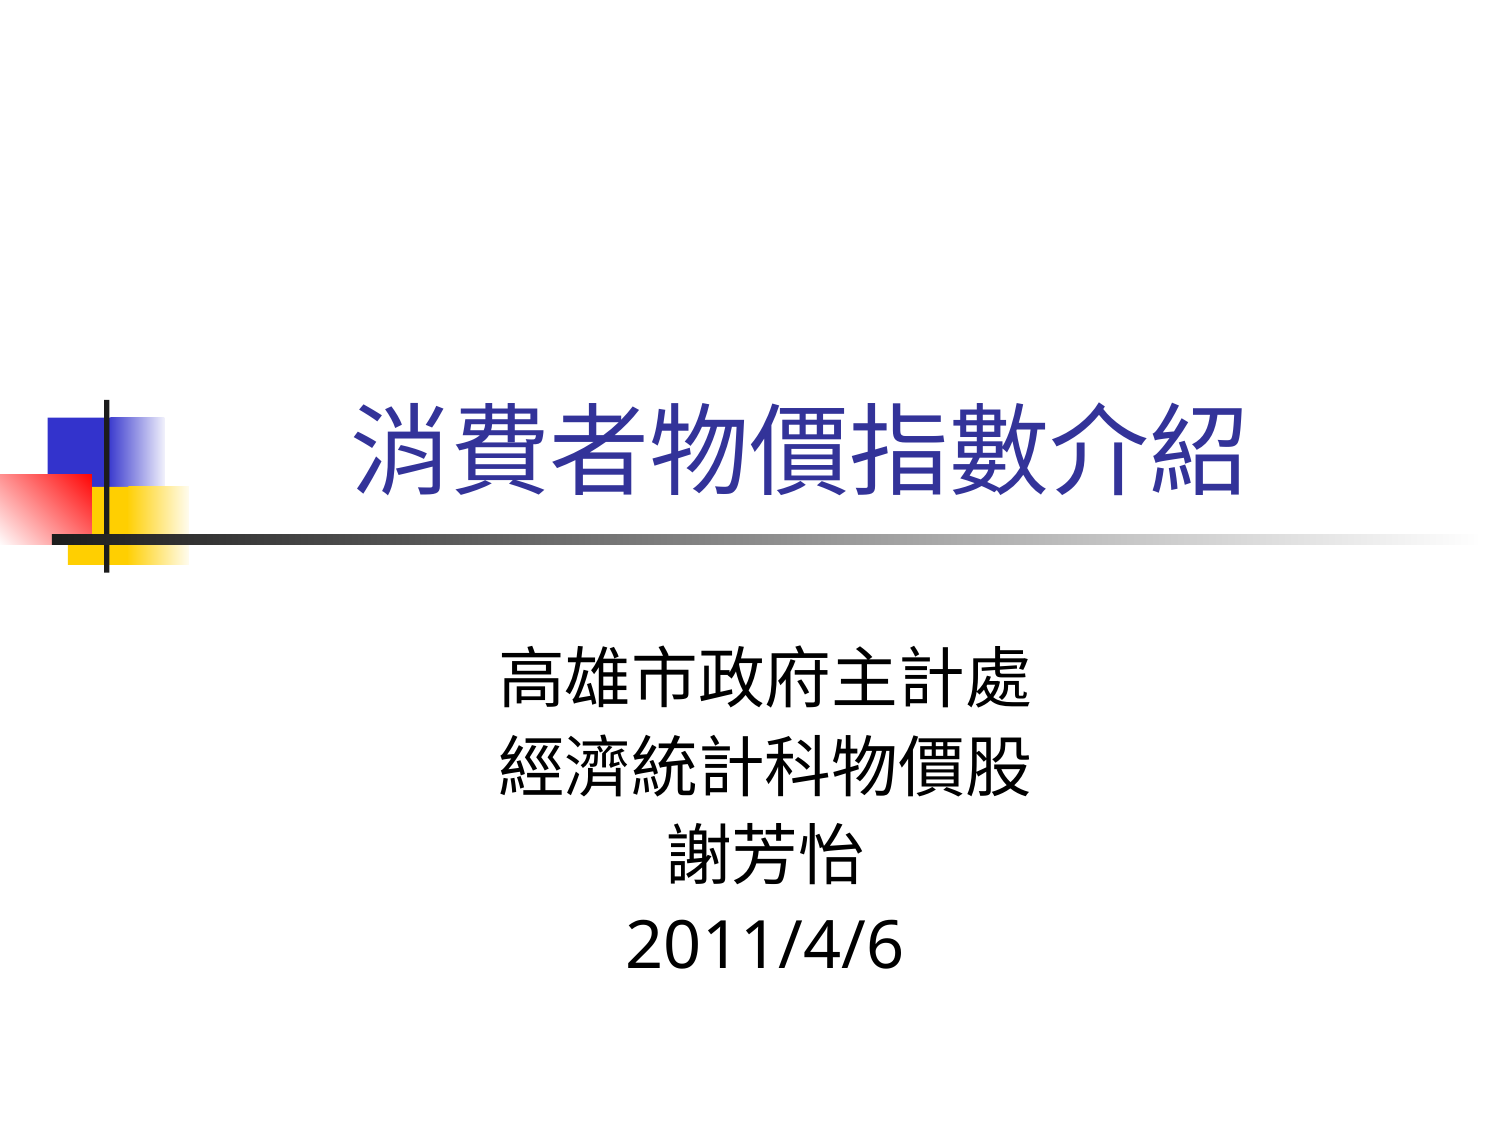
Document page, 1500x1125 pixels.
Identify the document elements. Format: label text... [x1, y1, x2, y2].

subtitle 高雄市政府主計處 經濟統計科物價股 謝芳怡 2011/4/6 [225, 637, 1306, 988]
title 消費者物價指數介紹 [162, 231, 1438, 515]
